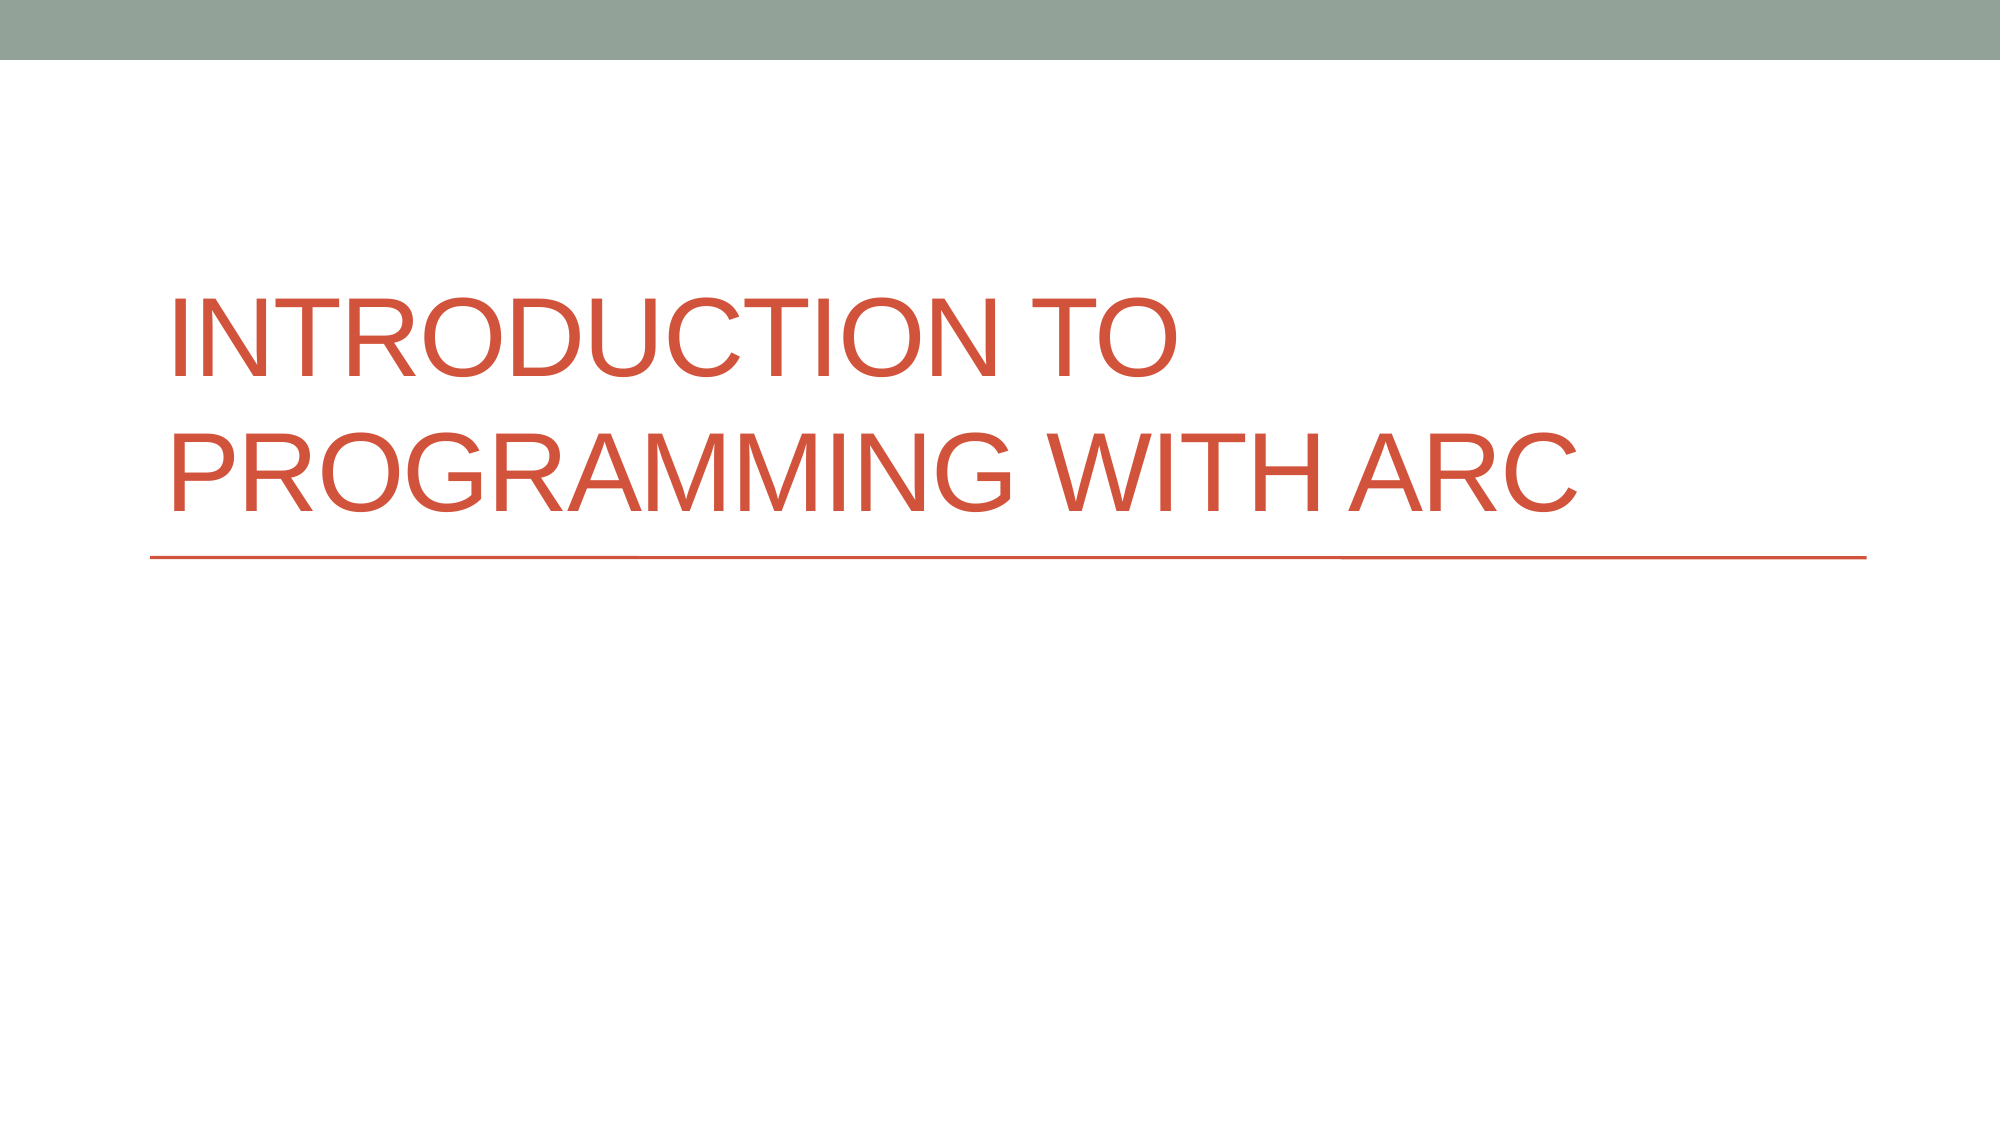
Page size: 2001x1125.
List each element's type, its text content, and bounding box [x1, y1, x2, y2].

title Introduction to Programming with Arc [150, 224, 1867, 542]
